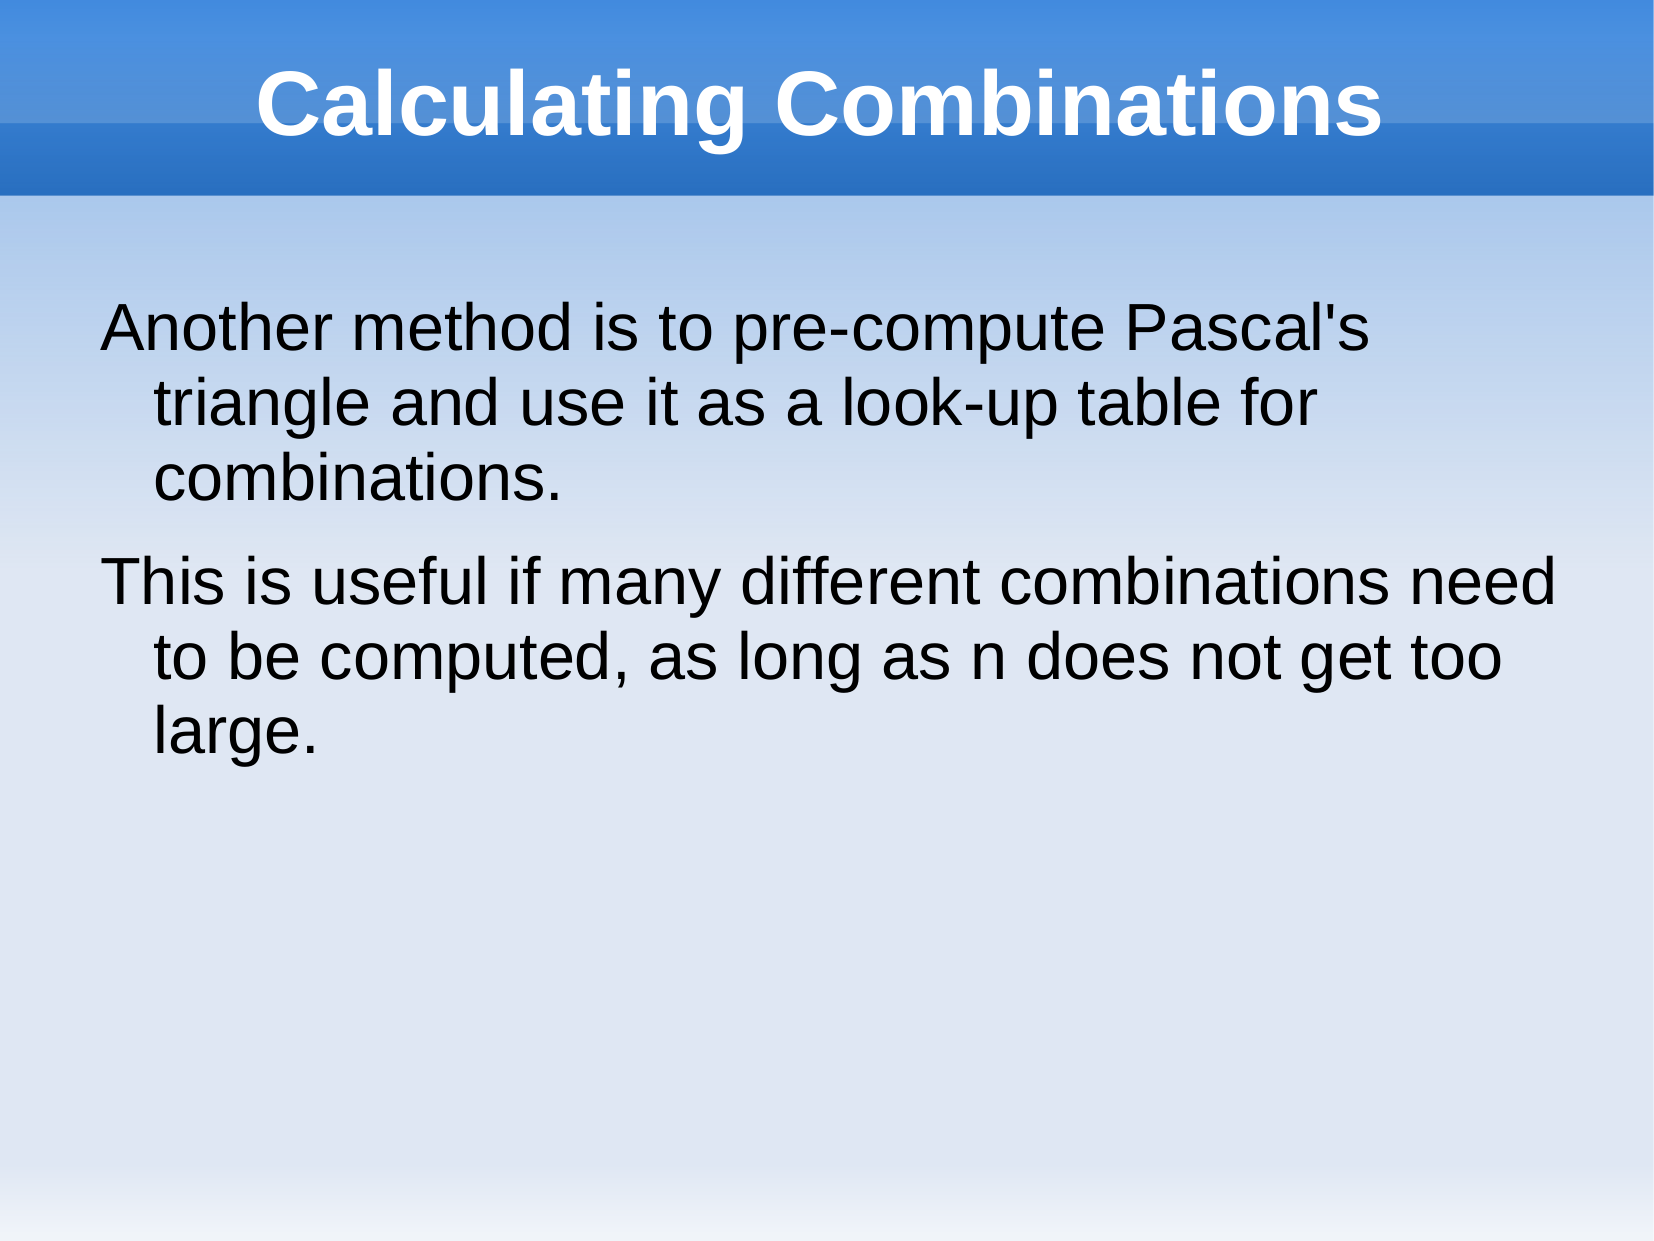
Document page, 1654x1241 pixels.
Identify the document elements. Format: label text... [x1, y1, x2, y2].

picture [0, 0, 1654, 1241]
title Calculating Combinations [76, 0, 1565, 208]
list Another method is to pre-compute Pascal's triangle and use it as a look-up table for combinations. This is useful if many different combinations need to be computed, as long as n does not get too large. [82, 290, 1571, 1094]
